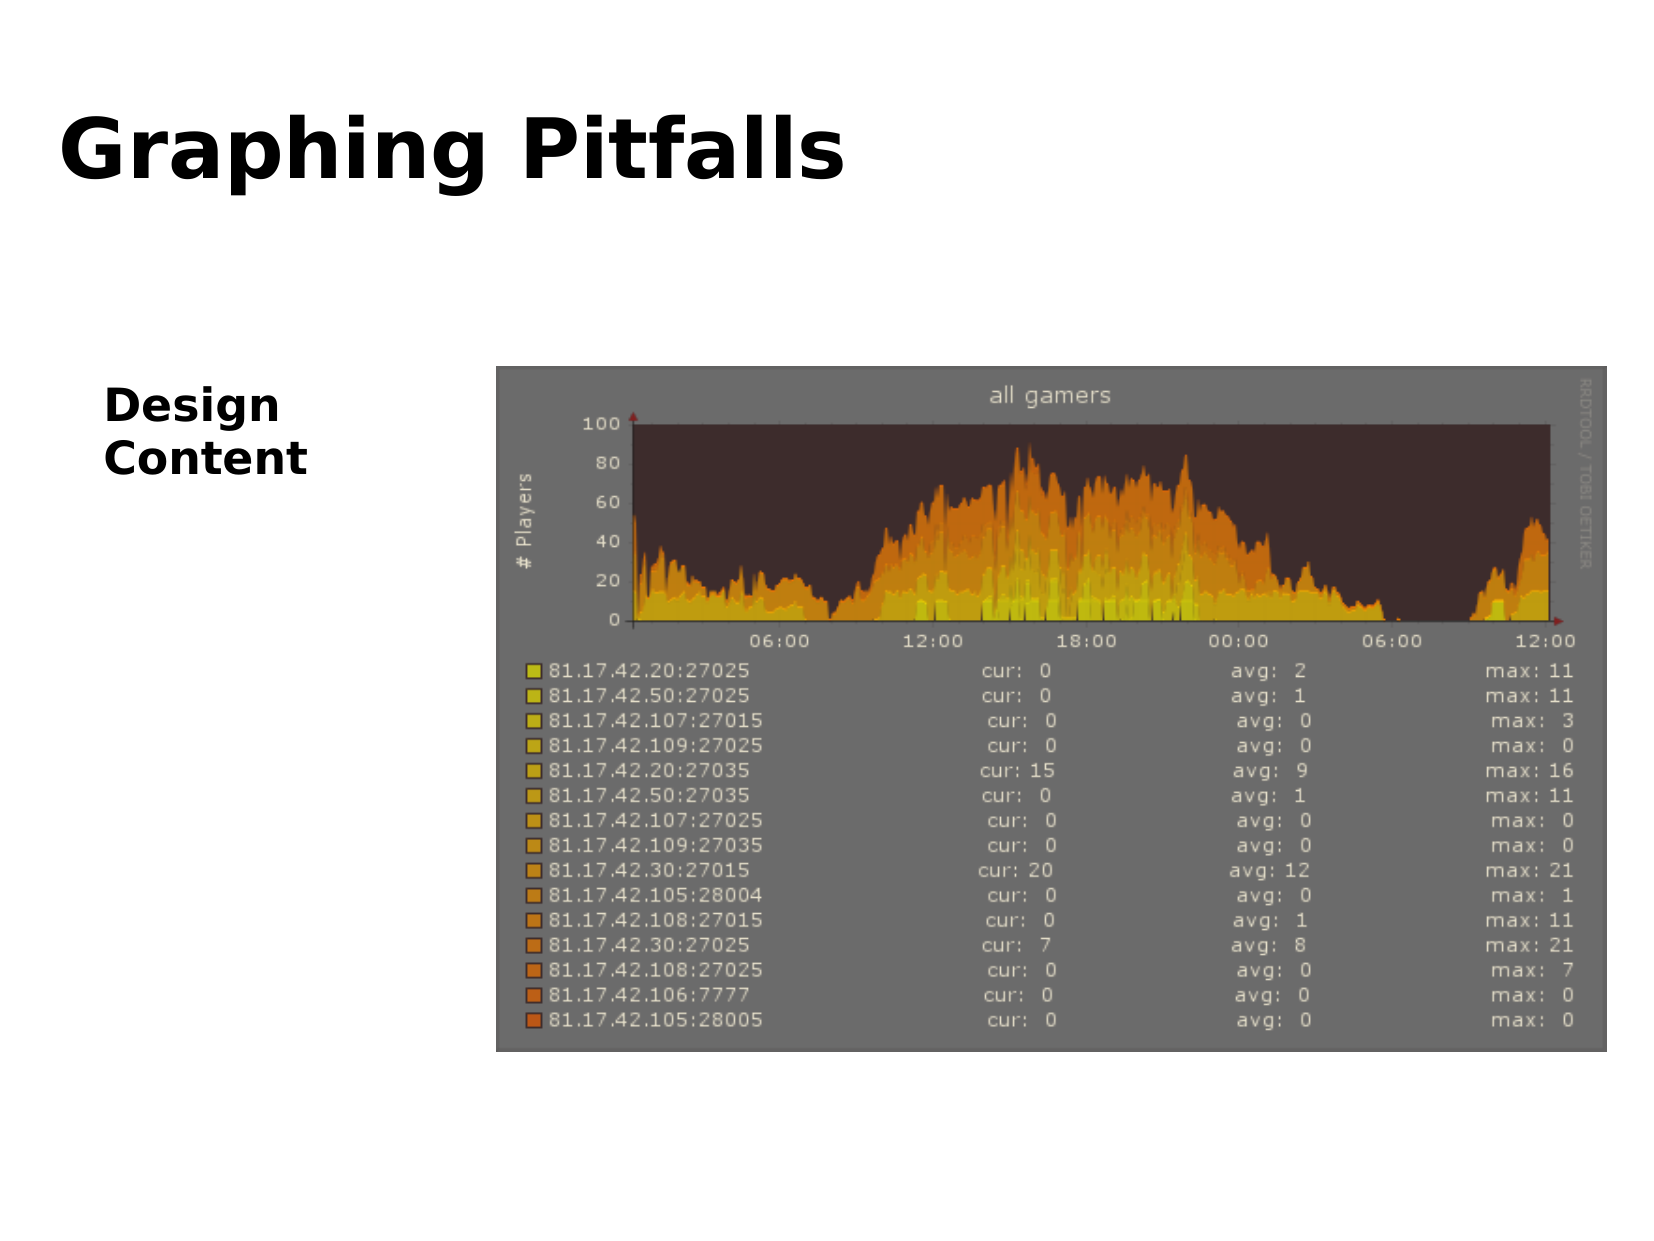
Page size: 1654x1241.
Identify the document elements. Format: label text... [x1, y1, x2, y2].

text_box Design Content [70, 371, 507, 561]
title Graphing Pitfalls [59, 75, 1607, 225]
picture [496, 366, 1607, 1052]
